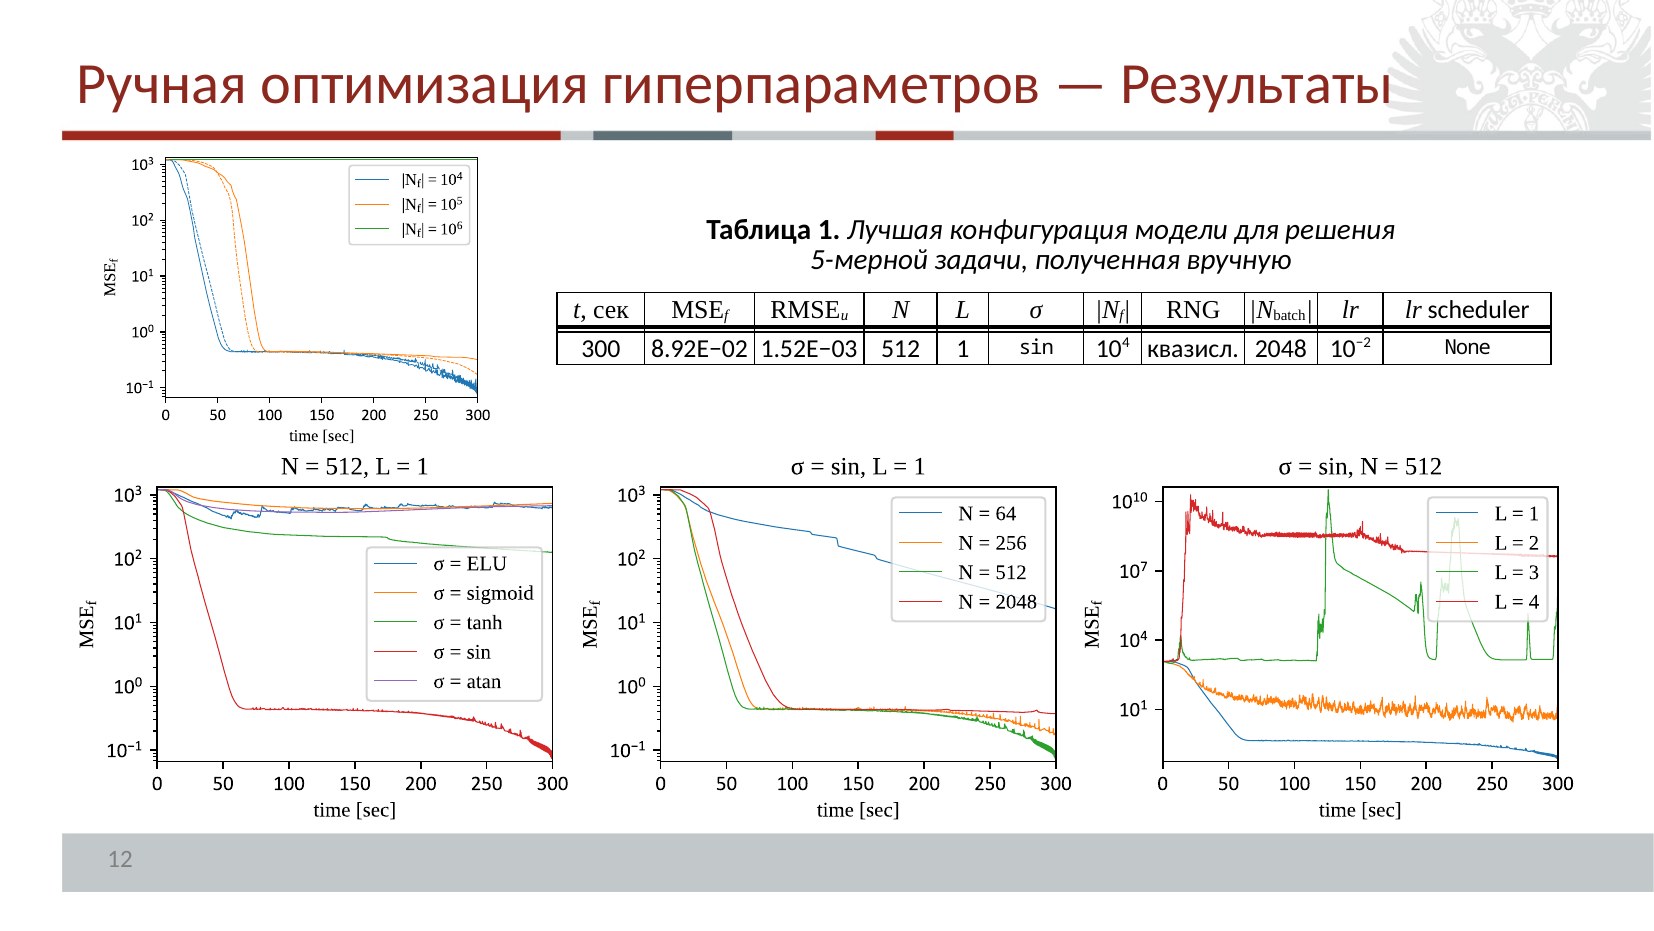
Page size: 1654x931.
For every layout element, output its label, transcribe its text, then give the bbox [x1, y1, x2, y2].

text_box Таблица 1. Лучшая конфигурация модели для решения 5-мерной задачи, полученная вручную [691, 210, 1411, 283]
title Ручная оптимизация гиперпараметров — Результаты [76, 48, 1565, 130]
picture [0, 0, 1654, 931]
